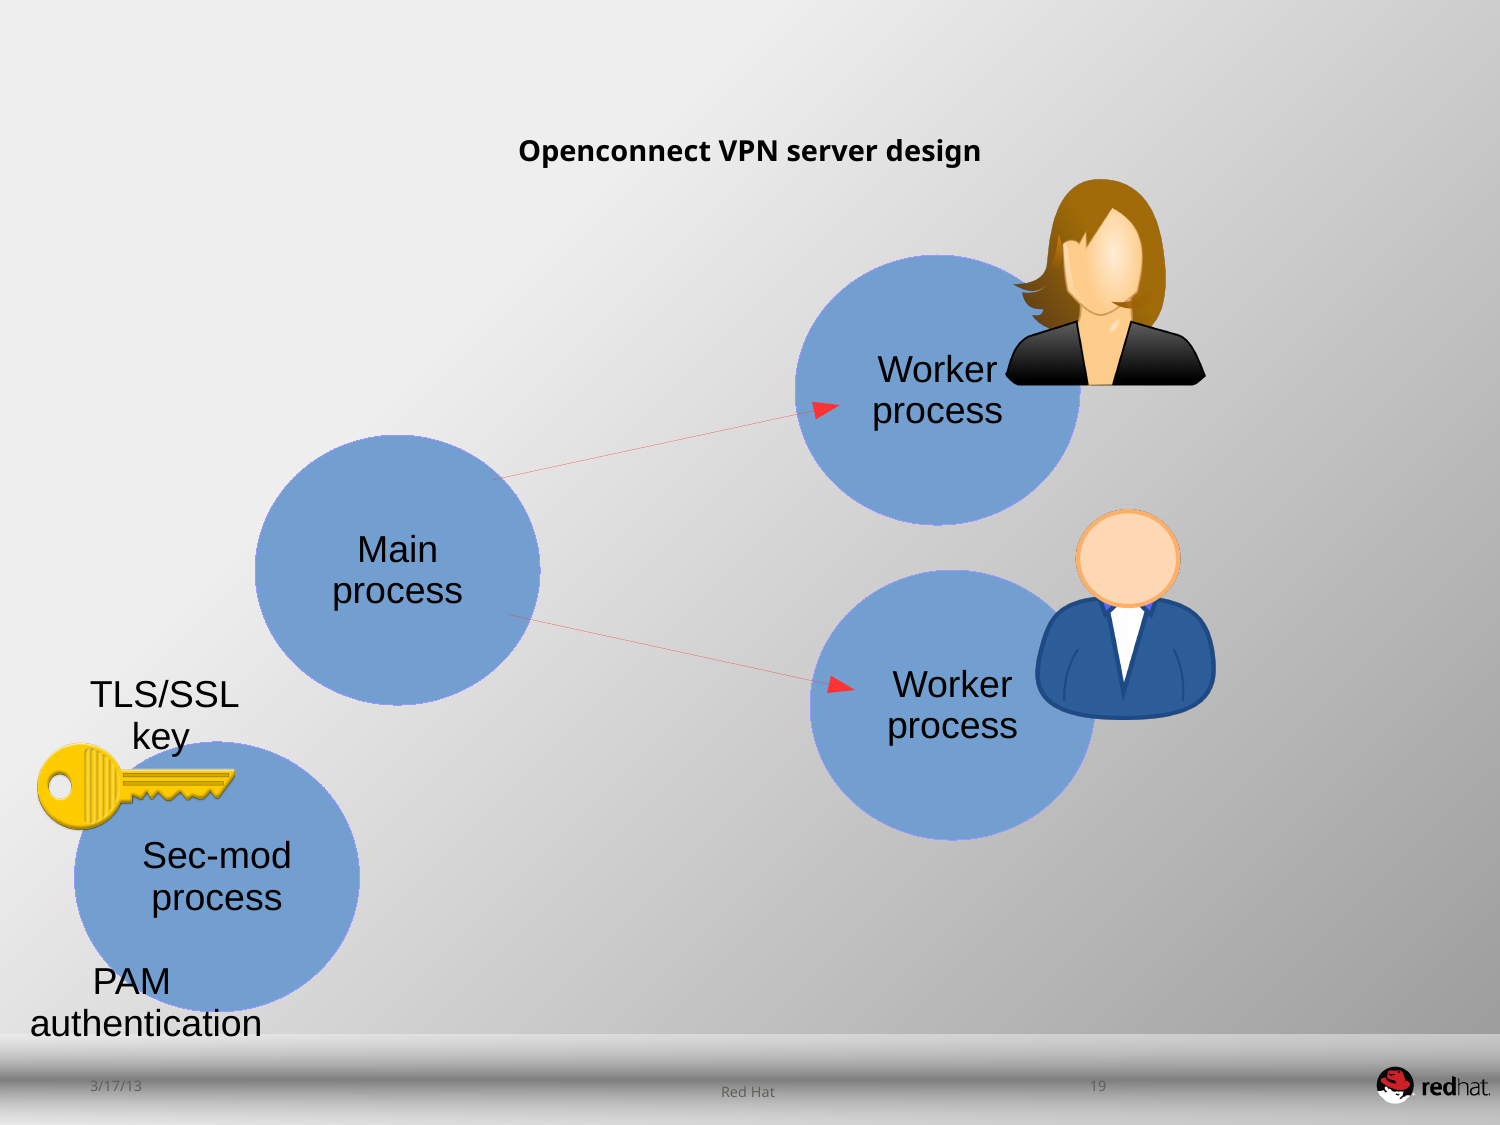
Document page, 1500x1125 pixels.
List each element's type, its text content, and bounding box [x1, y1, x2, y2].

list [74, 209, 1425, 1012]
text_box Main process [255, 435, 541, 706]
footer Red Hat [300, 1065, 1200, 1110]
text_box PAM authentication [15, 952, 278, 1052]
picture [1364, 1057, 1500, 1110]
slide_number <number> [1074, 1051, 1337, 1112]
picture [1035, 509, 1216, 721]
picture [1005, 179, 1206, 386]
title Openconnect VPN server design [75, 22, 1426, 188]
slide_number 3/17/13 [75, 1051, 425, 1112]
text_box TLS/SSL key [75, 666, 256, 766]
picture [37, 741, 235, 832]
